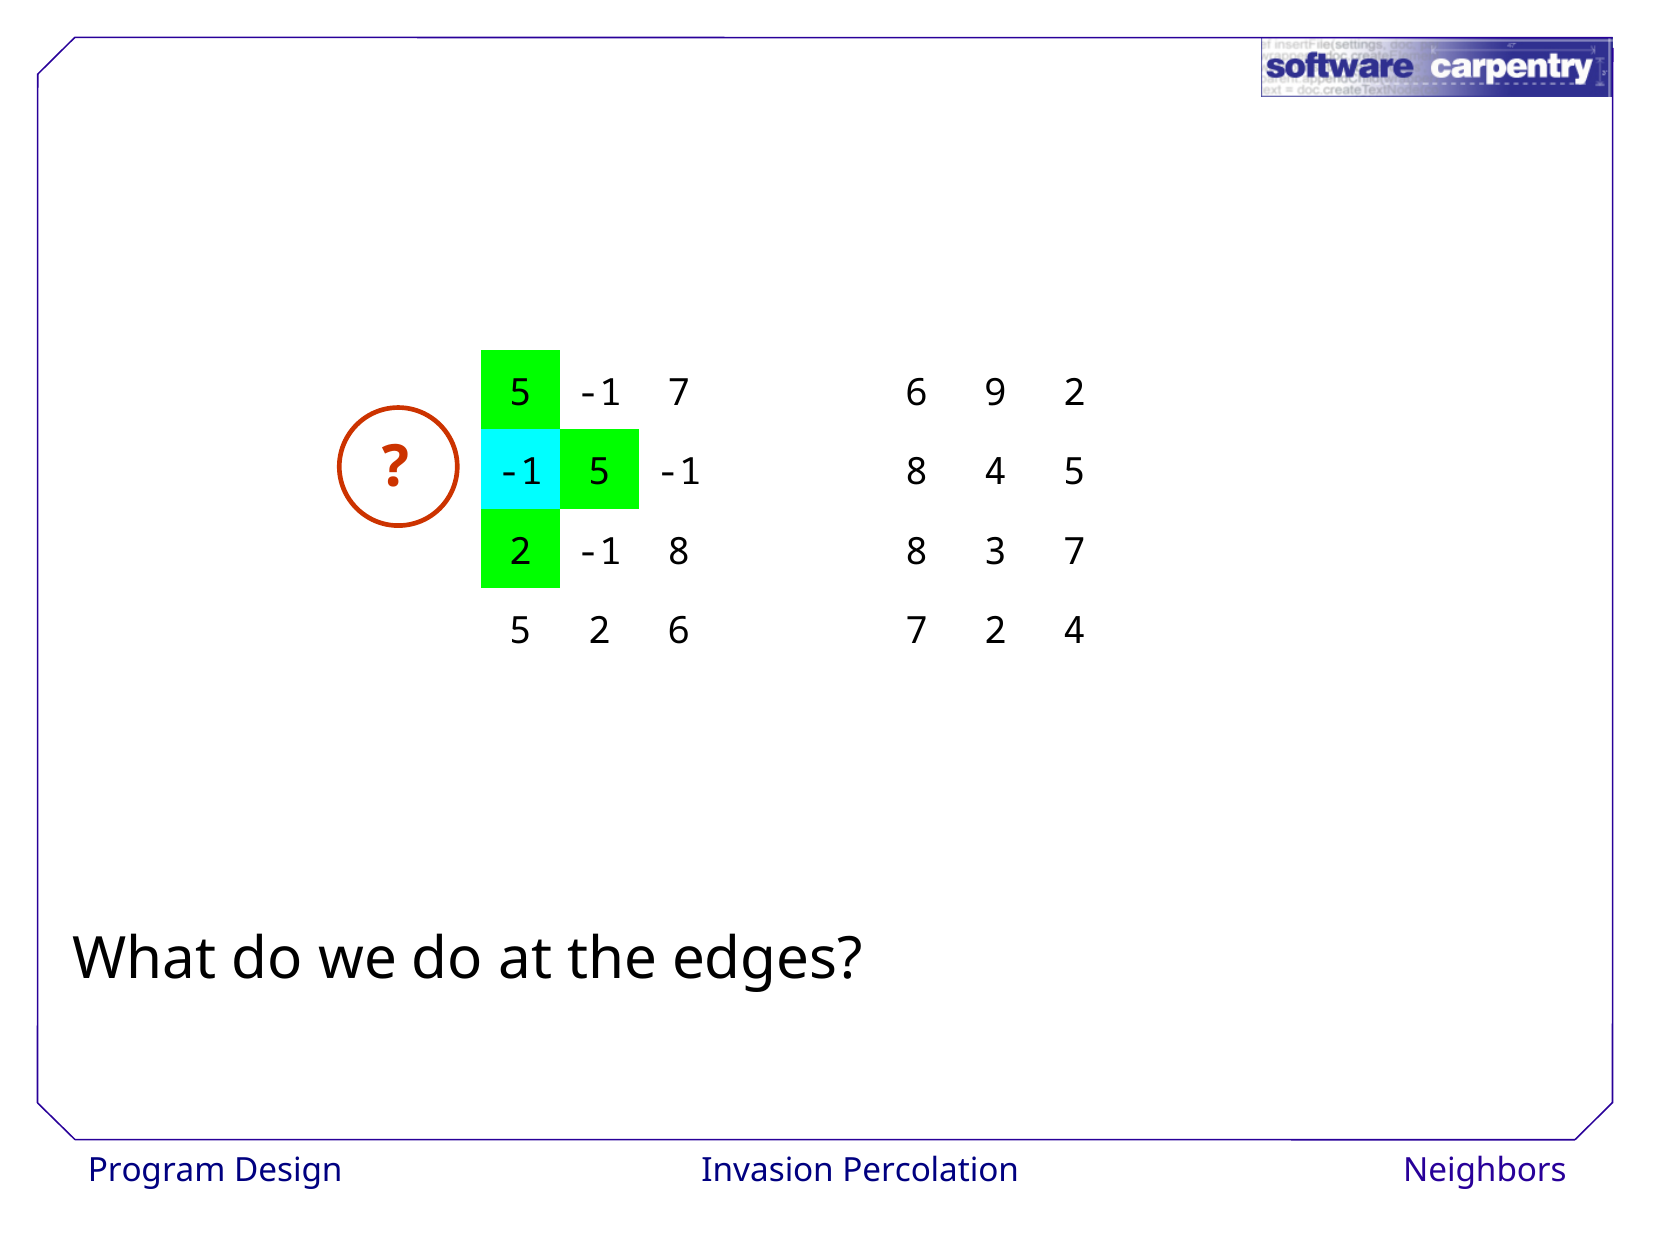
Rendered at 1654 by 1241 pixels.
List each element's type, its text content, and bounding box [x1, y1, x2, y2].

table_cell [798, 588, 877, 667]
table_cell [798, 509, 877, 588]
table_cell 8 [639, 509, 719, 588]
table_cell -1 [560, 509, 639, 588]
table_cell [719, 588, 798, 667]
table_header [719, 350, 798, 429]
table_cell 8 [877, 429, 956, 509]
table_cell 5 [481, 588, 560, 667]
text_box ? [362, 419, 428, 516]
table_header 9 [956, 350, 1035, 429]
picture [1261, 39, 1613, 97]
table_cell -1 [639, 429, 719, 509]
table_cell 5 [560, 429, 639, 509]
table_cell 2 [481, 509, 560, 588]
table_header 5 [481, 350, 560, 429]
table_cell [798, 429, 877, 509]
table_cell 4 [1035, 588, 1114, 667]
table_cell 2 [560, 588, 639, 667]
table_cell 3 [956, 509, 1035, 588]
table_header -1 [560, 350, 639, 429]
table_header 2 [1035, 350, 1114, 429]
table_cell 2 [956, 588, 1035, 667]
table_cell 8 [877, 509, 956, 588]
table_cell 5 [1035, 429, 1114, 509]
table_cell -1 [481, 429, 560, 509]
table_header [798, 350, 877, 429]
table_cell 7 [1035, 509, 1114, 588]
table_cell [719, 429, 798, 509]
table_cell 4 [956, 429, 1035, 509]
table_cell 7 [877, 588, 956, 667]
table_cell [719, 509, 798, 588]
text_box What do we do at the edges? [57, 877, 1028, 999]
table_header 6 [877, 350, 956, 429]
table_cell 6 [639, 588, 719, 667]
table_header 7 [639, 350, 719, 429]
